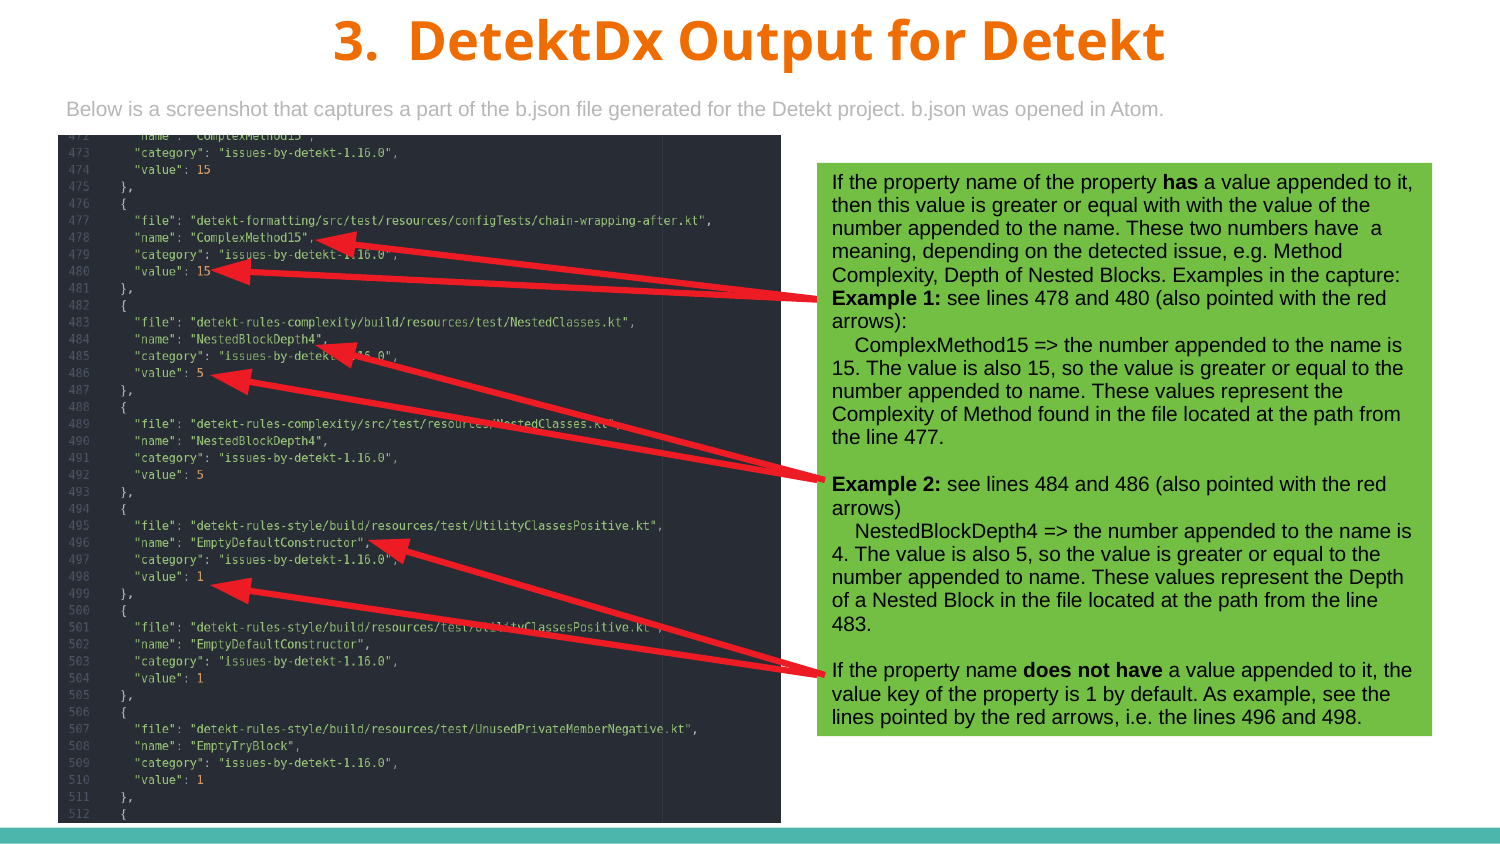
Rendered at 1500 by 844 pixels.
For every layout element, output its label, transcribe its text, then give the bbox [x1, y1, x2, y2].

title 3. DetektDx Output for Detekt [51, 0, 1449, 55]
text_box Below is a screenshot that captures a part of the b.json file generated for the Detekt project. b.json was opened in Atom. [51, 55, 1449, 136]
picture [58, 135, 781, 823]
text_box If the property name of the property has a value appended to it, then this value is greater or equal with with the value of the number appended to the name. These two numbers have a meaning, depending on the detected issue, e.g. Method Complexity, Depth of Nested Blocks. Examples in the capture: Example 1: see lines 478 and 480 (also pointed with the red arrows): ComplexMethod15 => the number appended to the name is 15. The value is also 15, so the value is greater or equal to the number appended to name. These values represent the Complexity of Method found in the file located at the path from the line 477. Example 2: see lines 484 and 486 (also pointed with the red arrows) NestedBlockDepth4 => the number appended to the name is 4. The value is also 5, so the value is greater or equal to the number appended to name. These values represent the Depth of a Nested Block in the file located at the path from the line 483. If the property name does not have a value appended to it, the value key of the property is 1 by default. As example, see the lines pointed by the red arrows, i.e. the lines 496 and 498. [817, 162, 1433, 737]
